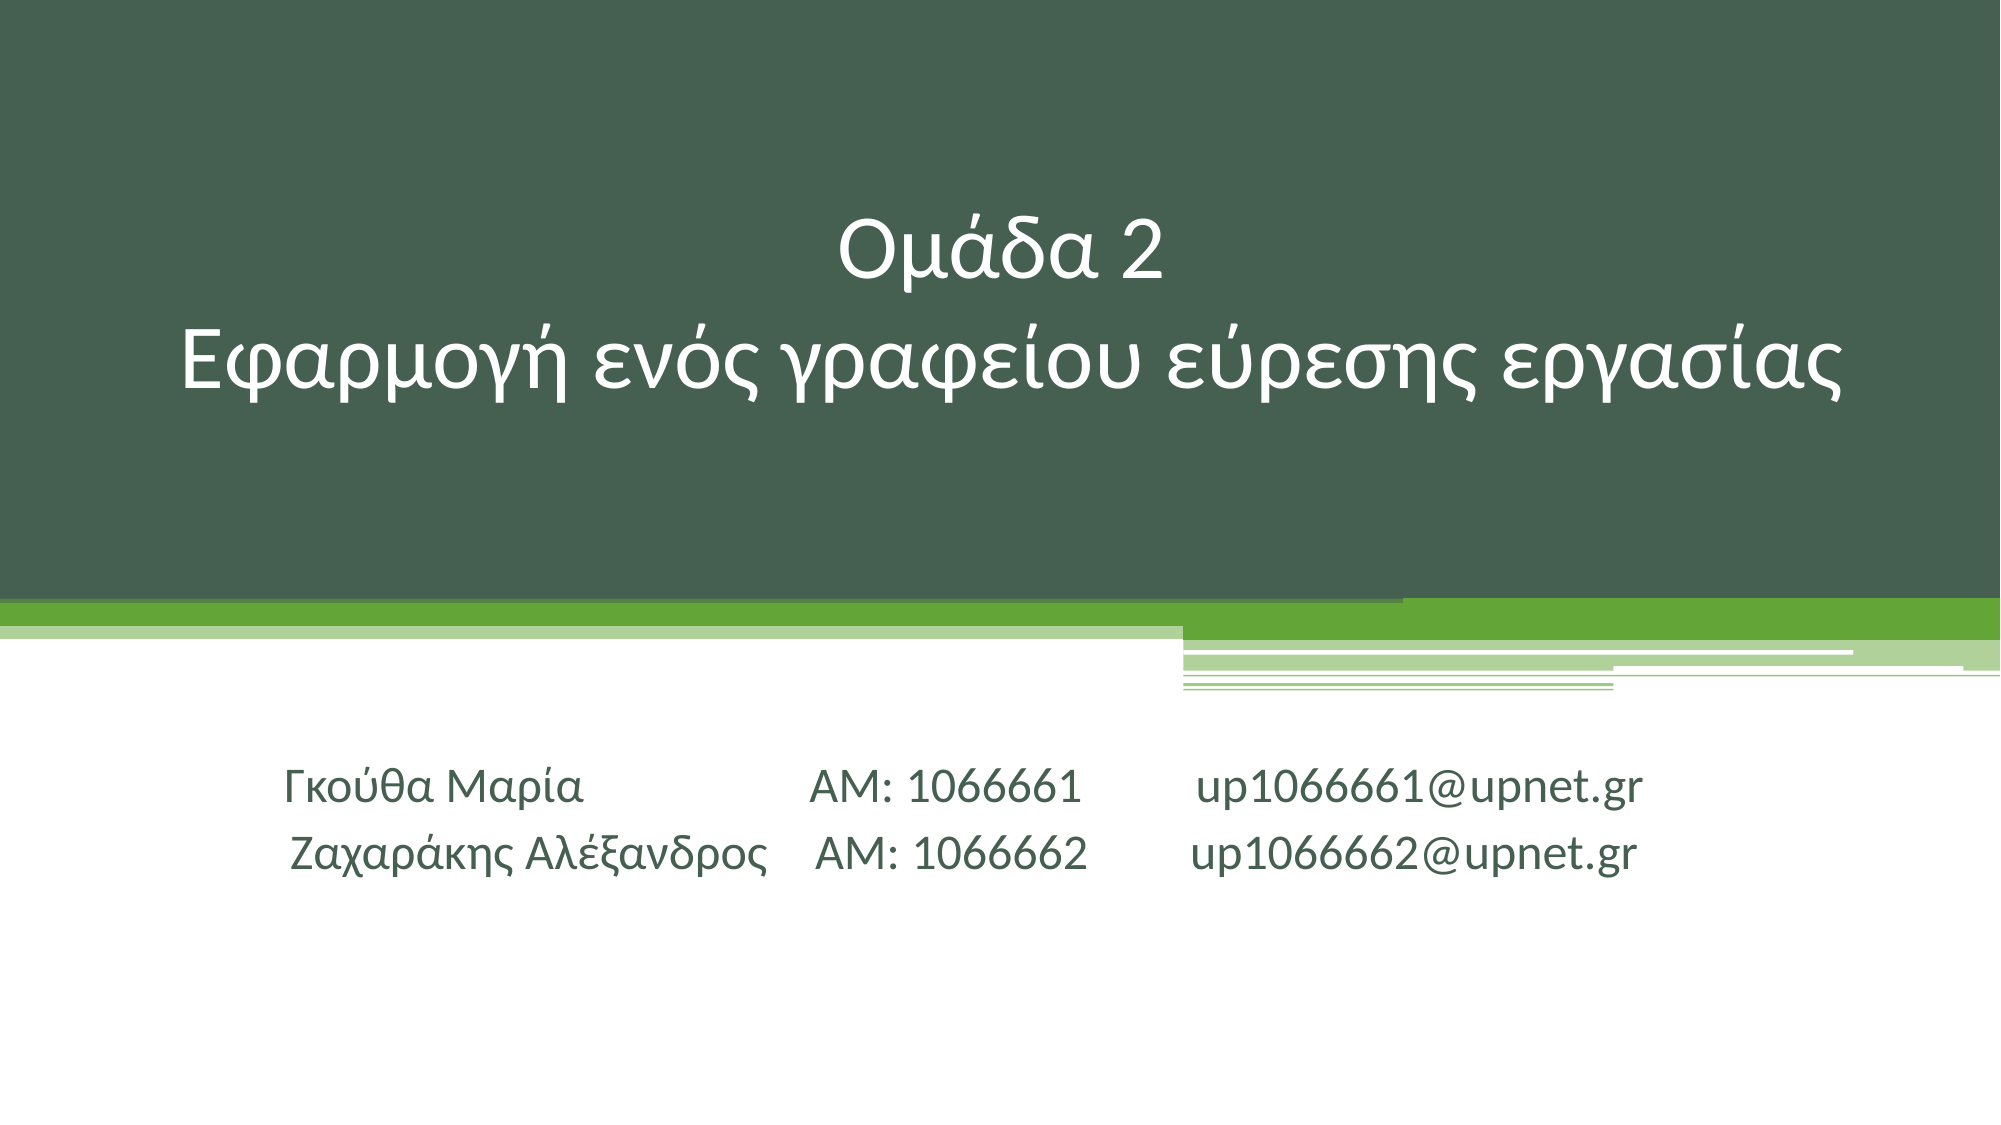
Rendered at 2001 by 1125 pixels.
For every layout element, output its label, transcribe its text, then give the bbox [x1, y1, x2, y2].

title Ομάδα 2 Εφαρμογή ενός γραφείου εύρεσης εργασίας [75, 114, 1951, 415]
subtitle Γκούθα Μαρία ΑΜ: 1066661 up1066661@upnet.gr Ζαχαράκης Αλέξανδρος ΑΜ: 1066662 up1066662@upnet.gr [0, 745, 1918, 1046]
